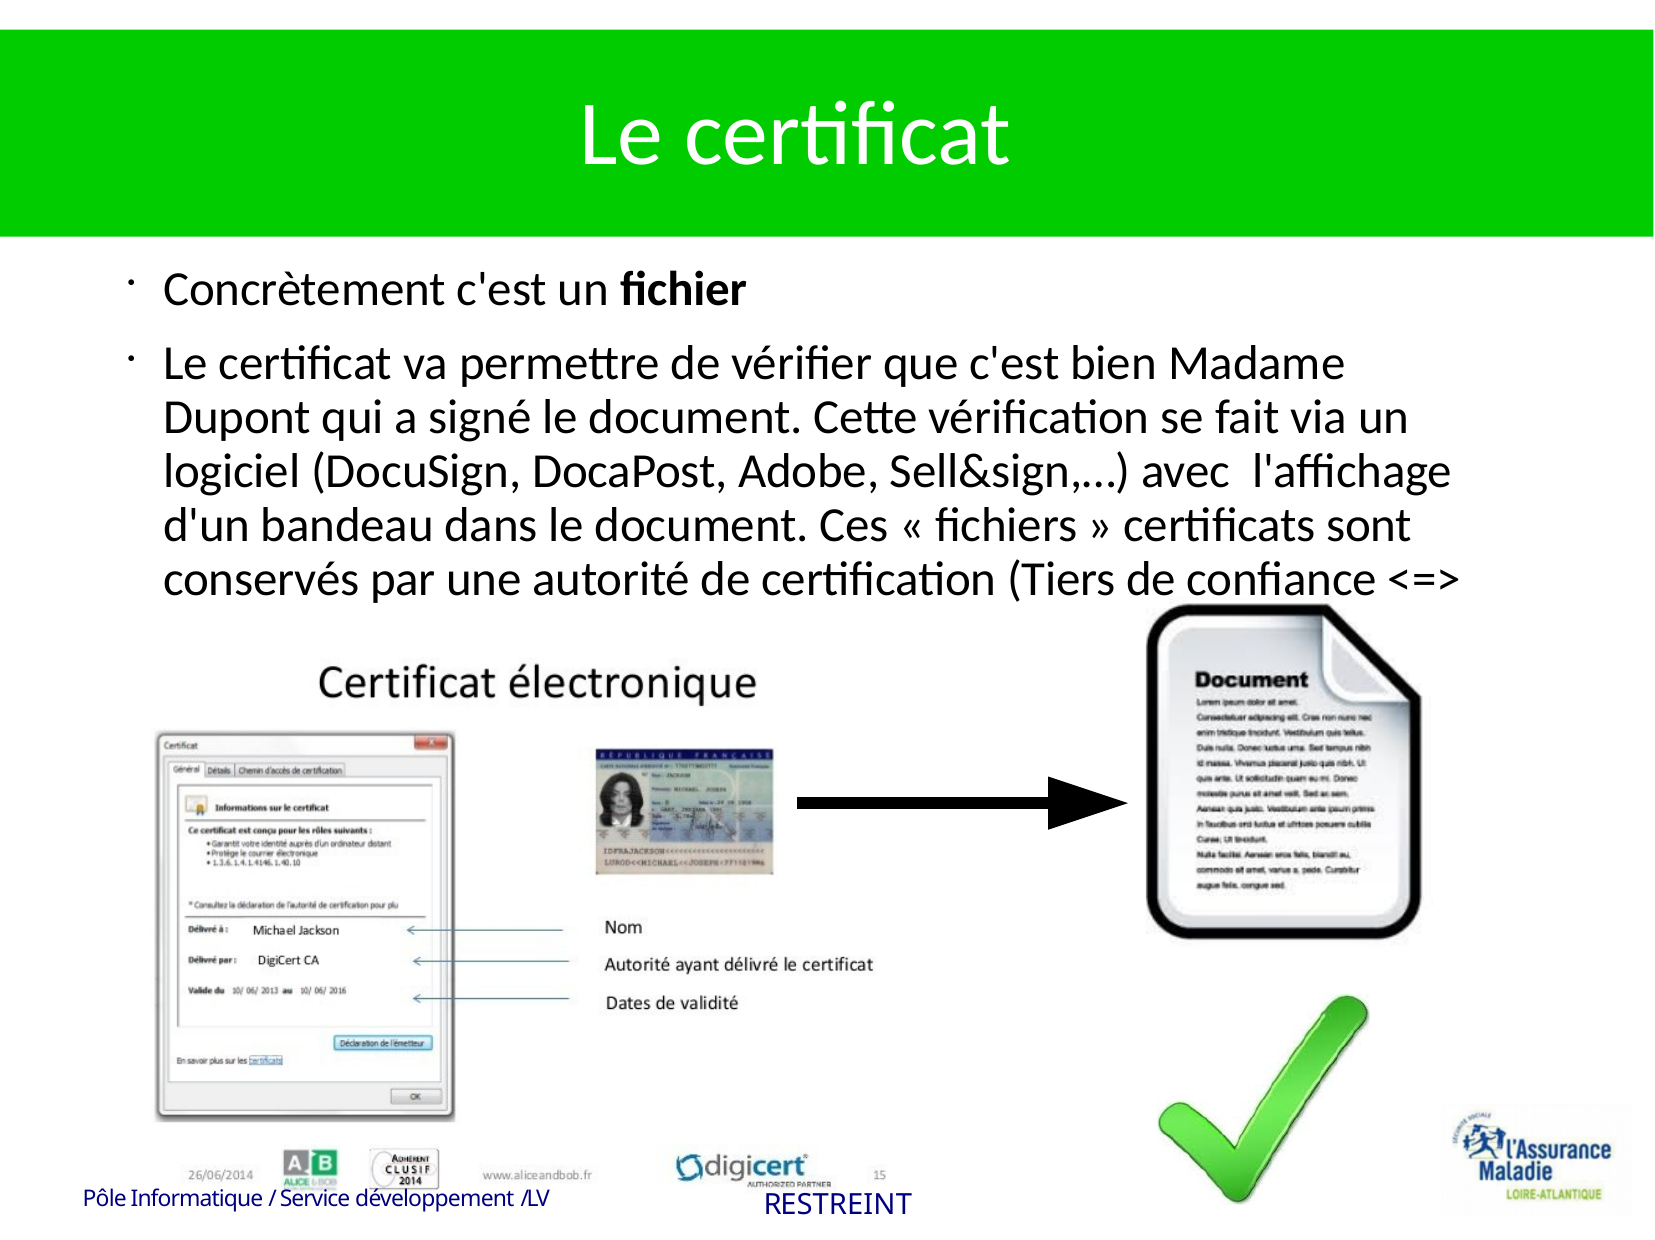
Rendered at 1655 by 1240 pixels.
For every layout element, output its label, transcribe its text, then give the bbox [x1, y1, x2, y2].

text_box Concrètement c'est un fichier Le certificat va permettre de vérifier que c'est bien Madame Dupont qui a signé le document. Cette vérification se fait via un logiciel (DocuSign, DocaPost, Adobe, Sell&sign,…) avec l'affichage d'un bandeau dans le document. Ces « fichiers » certificats sont conservés par une autorité de certification (Tiers de confiance <=> ex : notaire) [125, 237, 1489, 661]
text_box [1145, 596, 1434, 948]
title Le certificat [577, 71, 1051, 189]
text_box RESTREINT [761, 1185, 1064, 1240]
picture [1441, 1104, 1632, 1217]
text_box [0, 29, 1654, 237]
text_box [141, 608, 934, 1203]
text_box Pôle Informatique / Service développement /LV [80, 1183, 686, 1240]
text_box [1157, 994, 1370, 1205]
